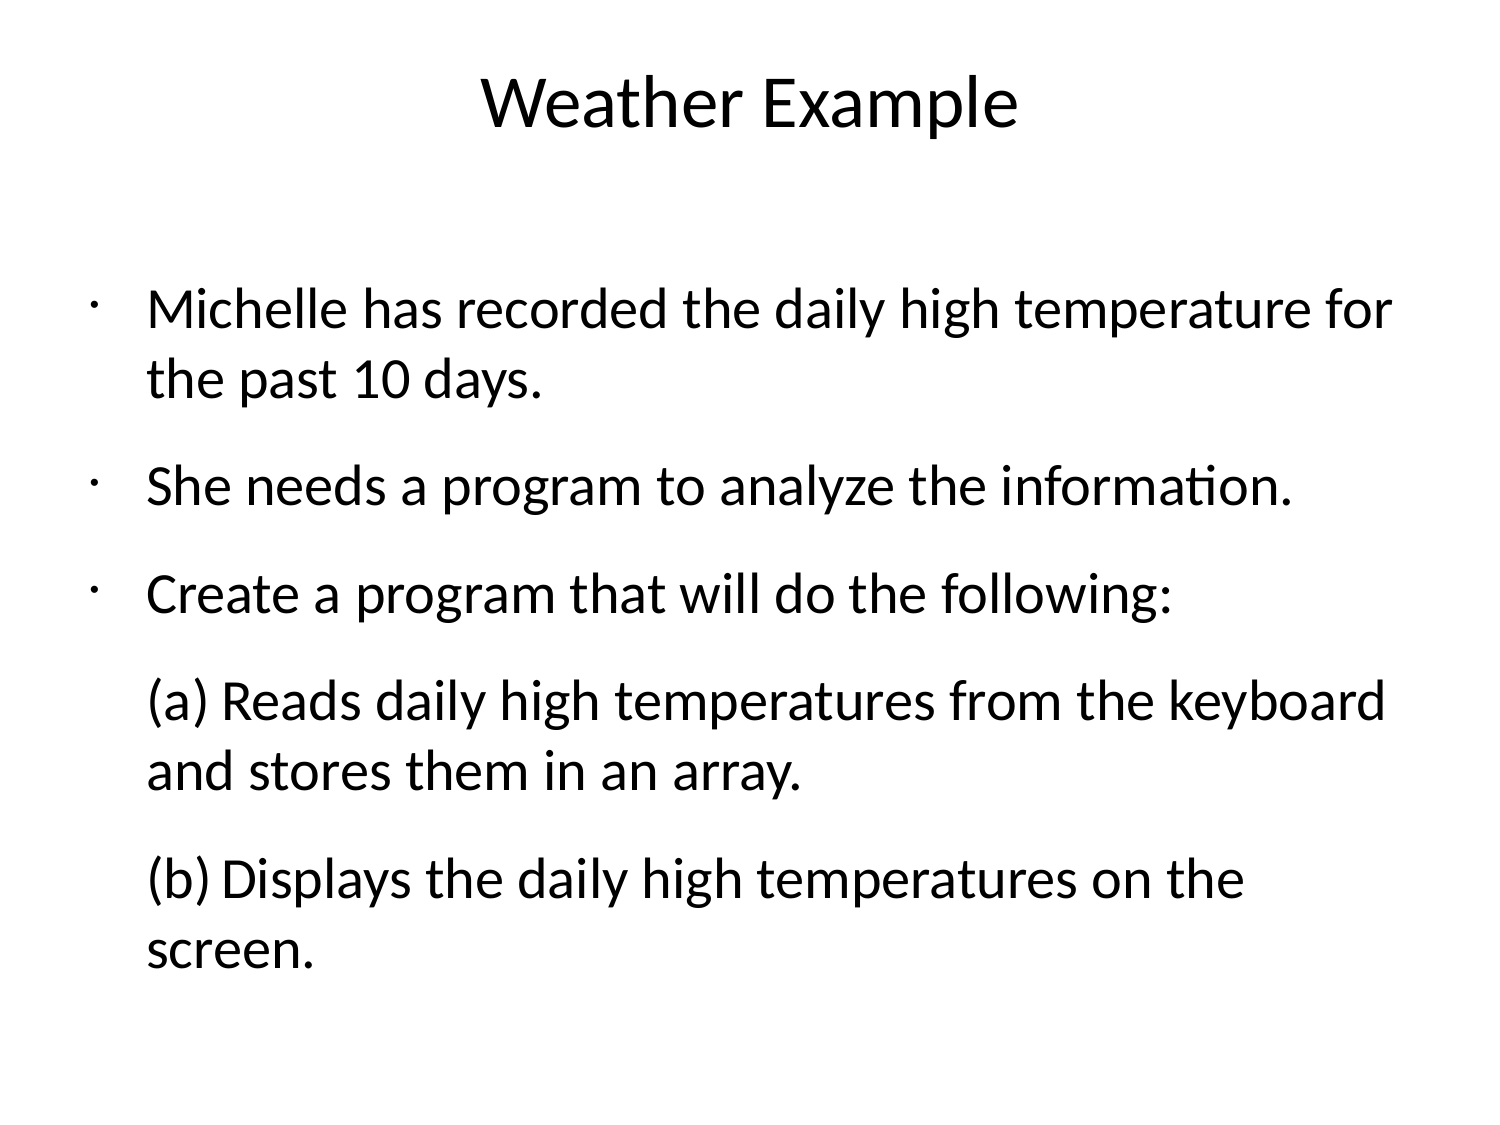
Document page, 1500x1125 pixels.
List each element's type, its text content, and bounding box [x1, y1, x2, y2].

title Weather Example [75, 45, 1425, 233]
list Michelle has recorded the daily high temperature for the past 10 days. She needs a program to analyze the information. Create a program that will do the following: (a) Reads daily high temperatures from the keyboard and stores them in an array. (b) Displays the daily high temperatures on the screen. [75, 262, 1425, 1005]
